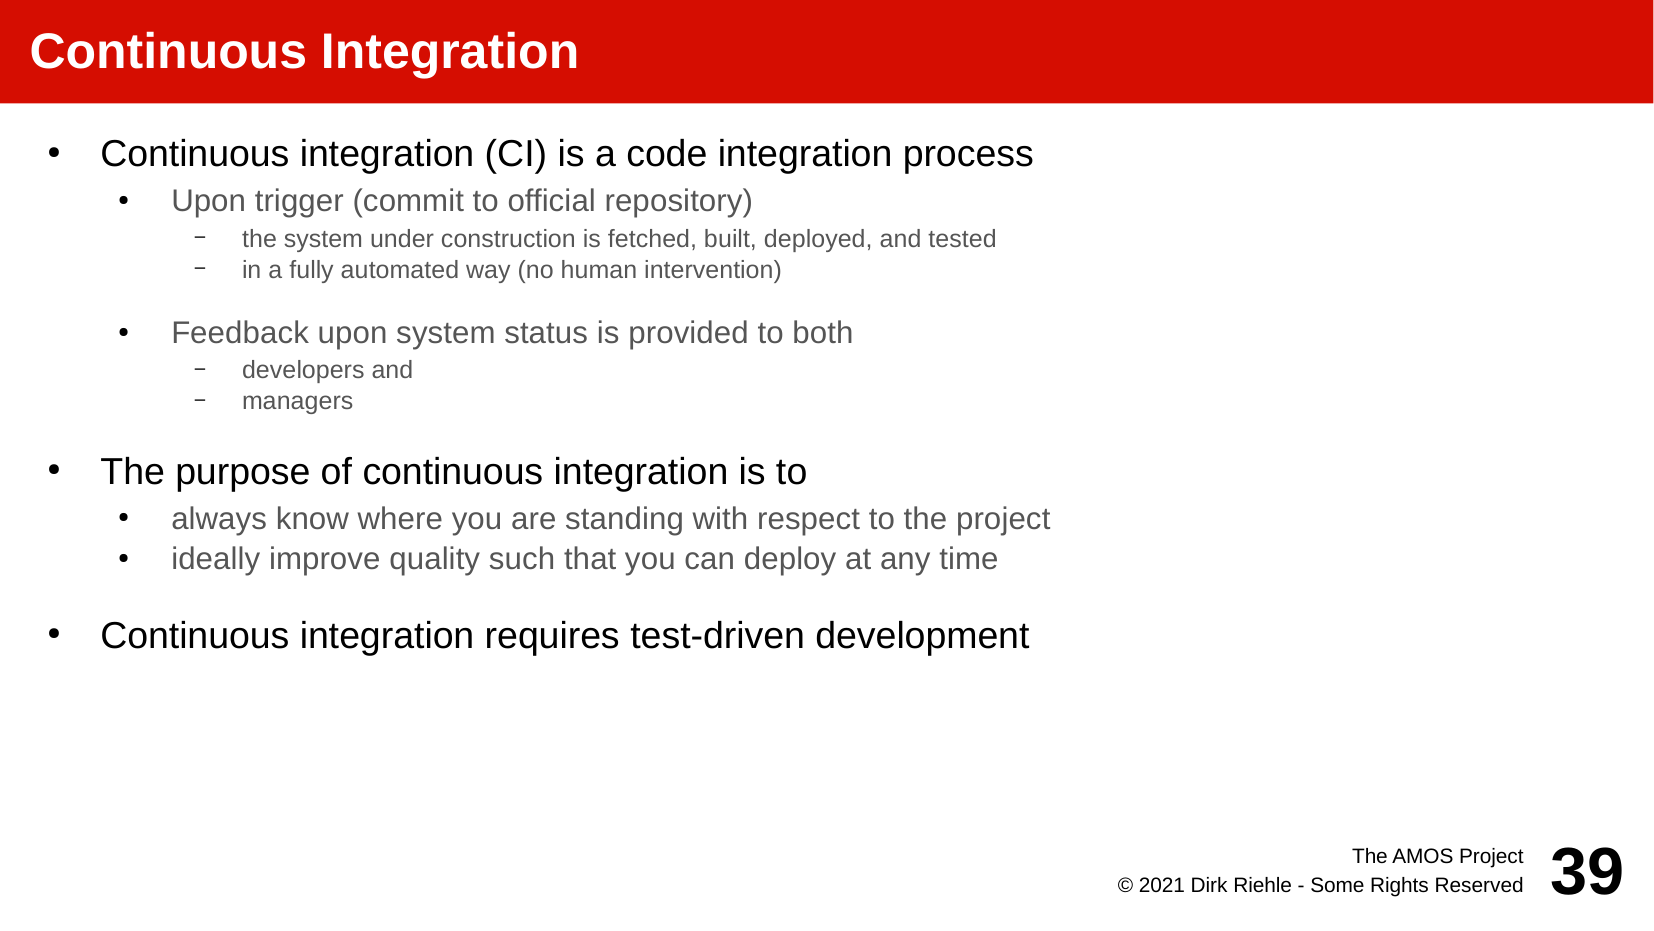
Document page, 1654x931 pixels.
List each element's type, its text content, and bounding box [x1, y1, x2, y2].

title Continuous Integration [0, 0, 1654, 104]
list Continuous integration (CI) is a code integration process Upon trigger (commit to official repository) the system under construction is fetched, built, deployed, and tested in a fully automated way (no human intervention) Feedback upon system status is provided to both developers and managers The purpose of continuous integration is to always know where you are standing with respect to the project ideally improve quality such that you can deploy at any time Continuous integration requires test-driven development [29, 132, 1625, 813]
